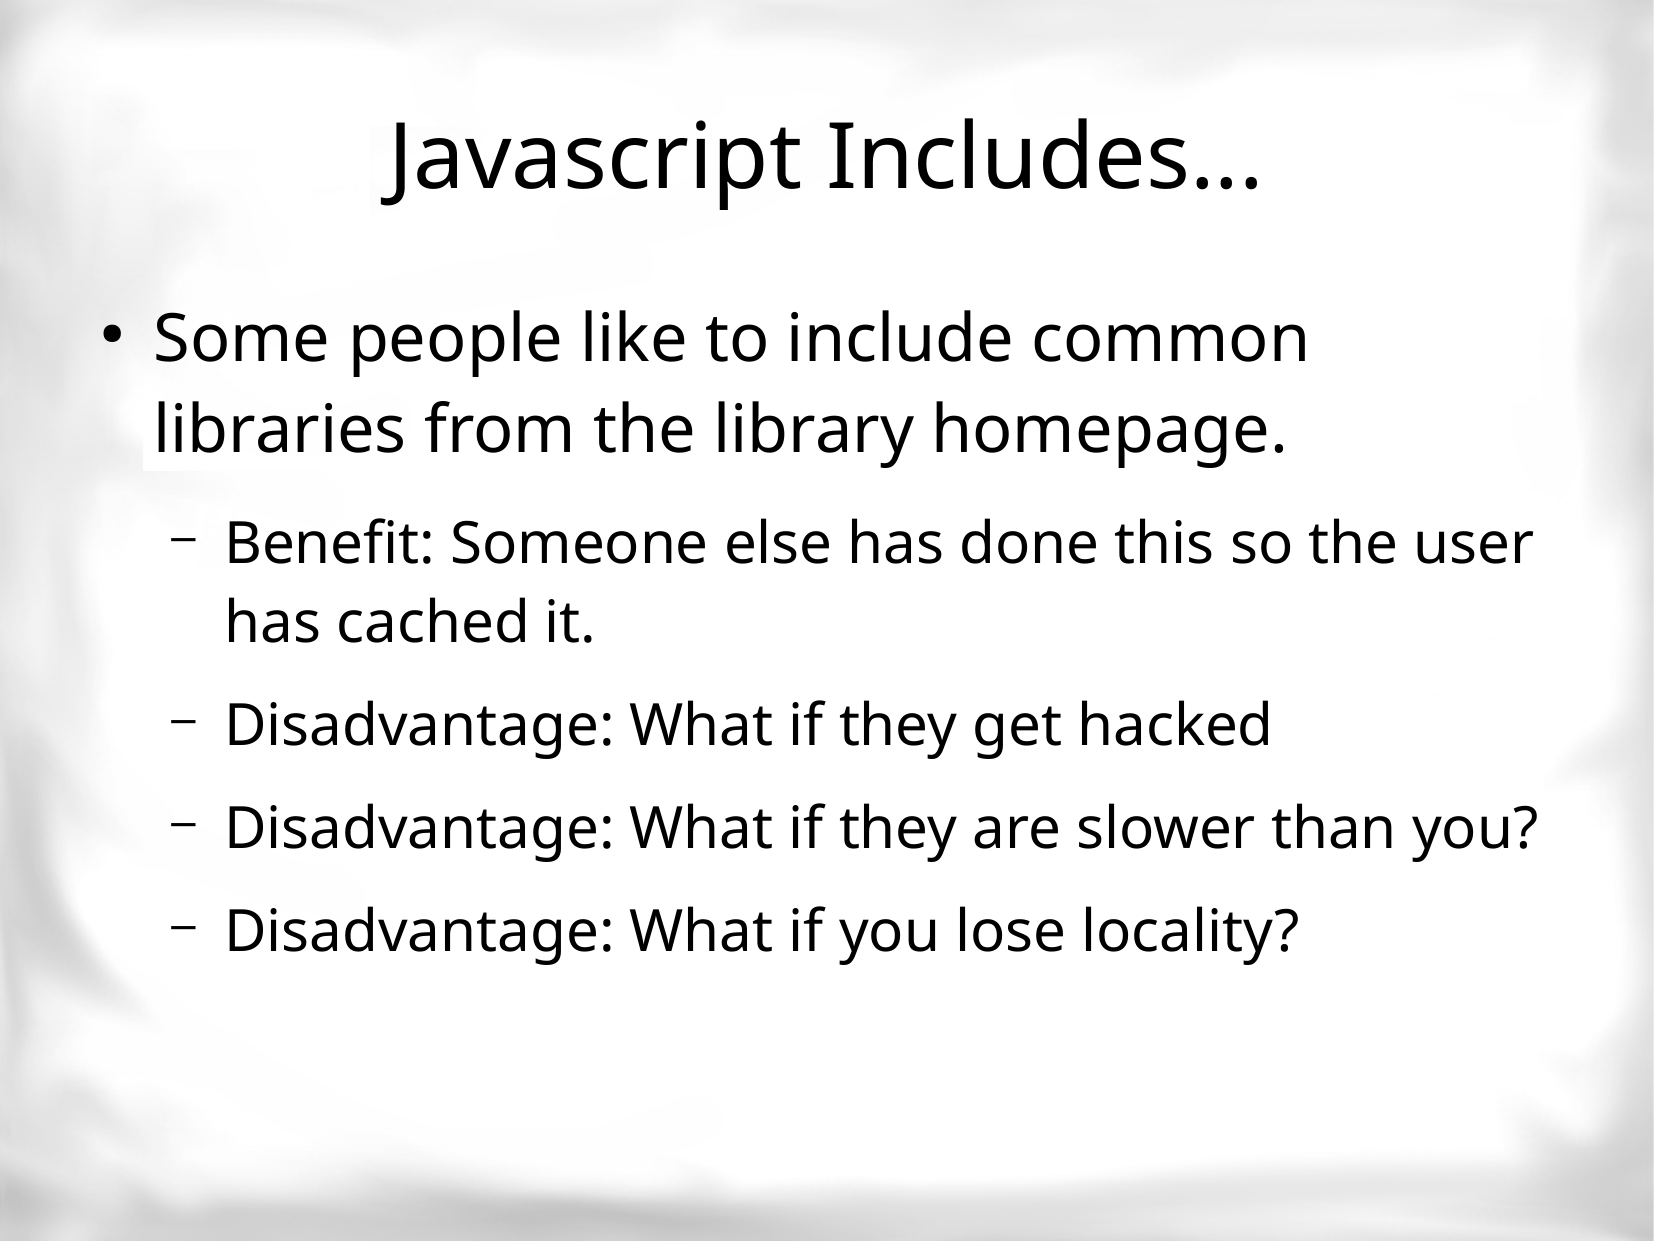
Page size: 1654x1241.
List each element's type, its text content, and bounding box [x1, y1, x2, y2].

list Some people like to include common libraries from the library homepage. Benefit: Someone else has done this so the user has cached it. Disadvantage: What if they get hacked Disadvantage: What if they are slower than you? Disadvantage: What if you lose locality? [82, 290, 1571, 1010]
picture [0, 0, 1654, 1241]
title Javascript Includes... [82, 49, 1571, 257]
